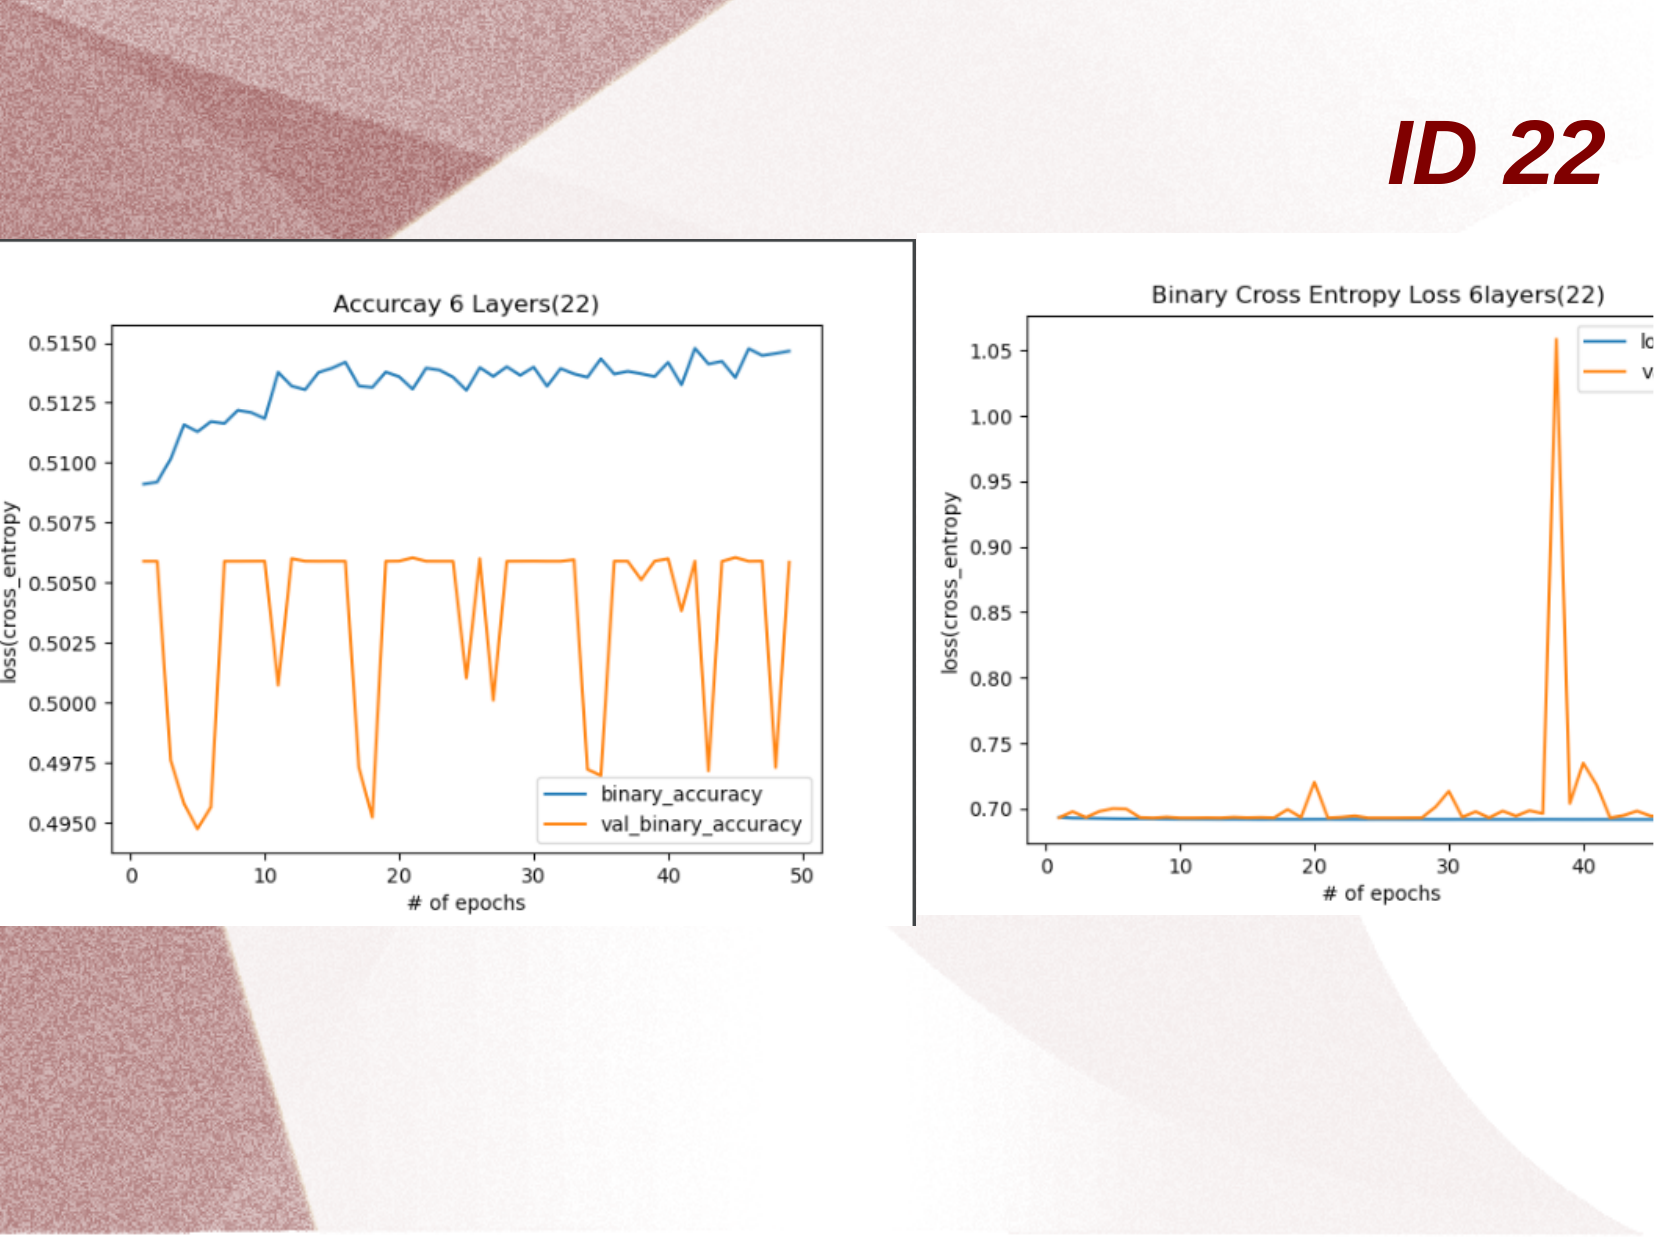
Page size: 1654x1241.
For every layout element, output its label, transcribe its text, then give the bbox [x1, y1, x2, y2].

title ID 22 [596, 49, 1607, 257]
picture [0, 0, 1654, 1241]
